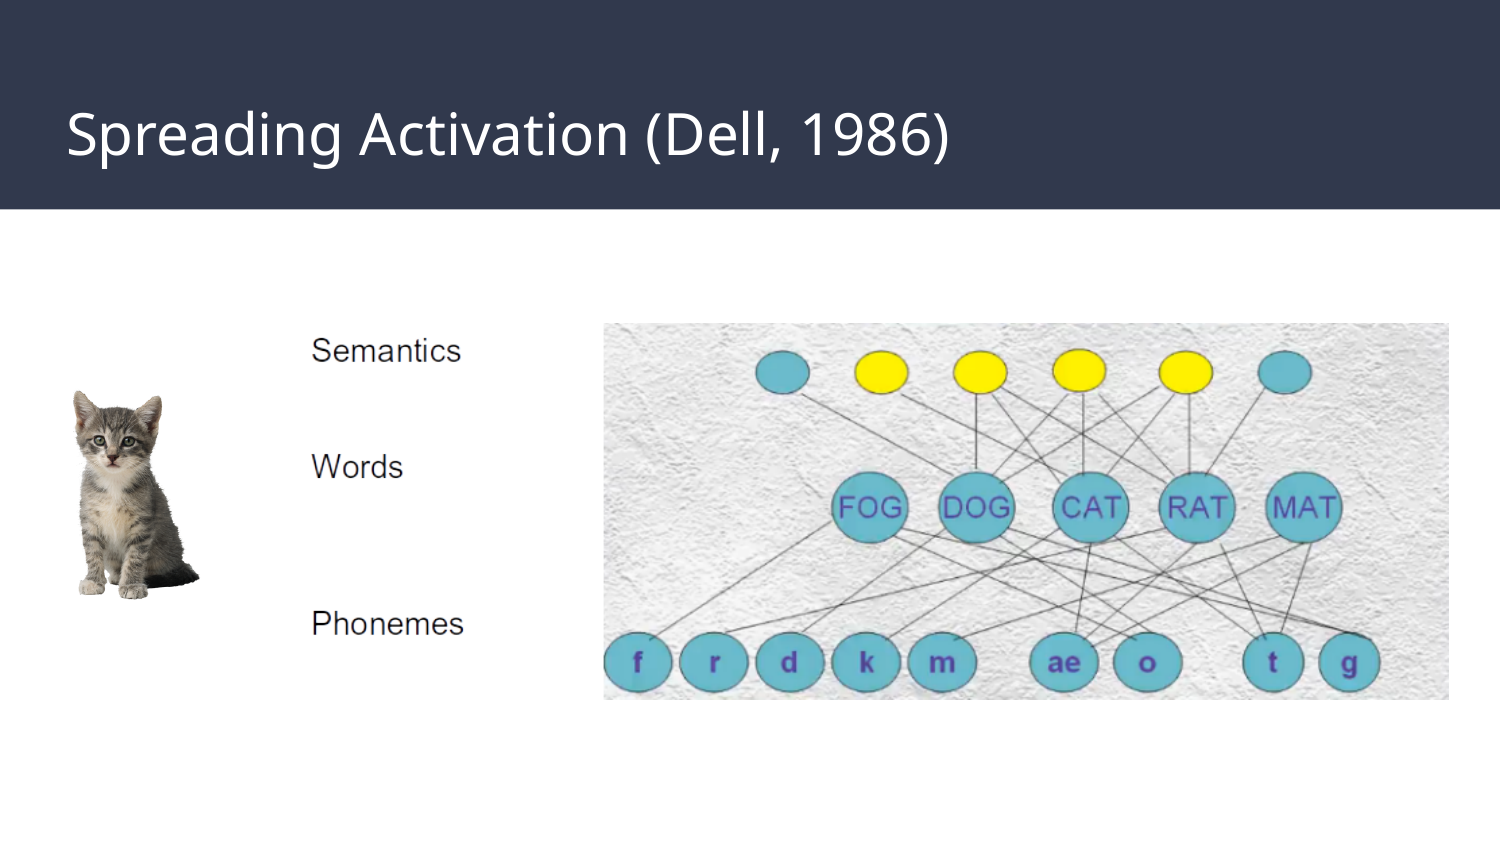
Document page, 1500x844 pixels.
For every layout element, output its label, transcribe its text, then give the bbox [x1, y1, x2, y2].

picture [311, 323, 1449, 700]
title Spreading Activation (Dell, 1986) [51, 82, 1449, 185]
picture [71, 388, 201, 600]
